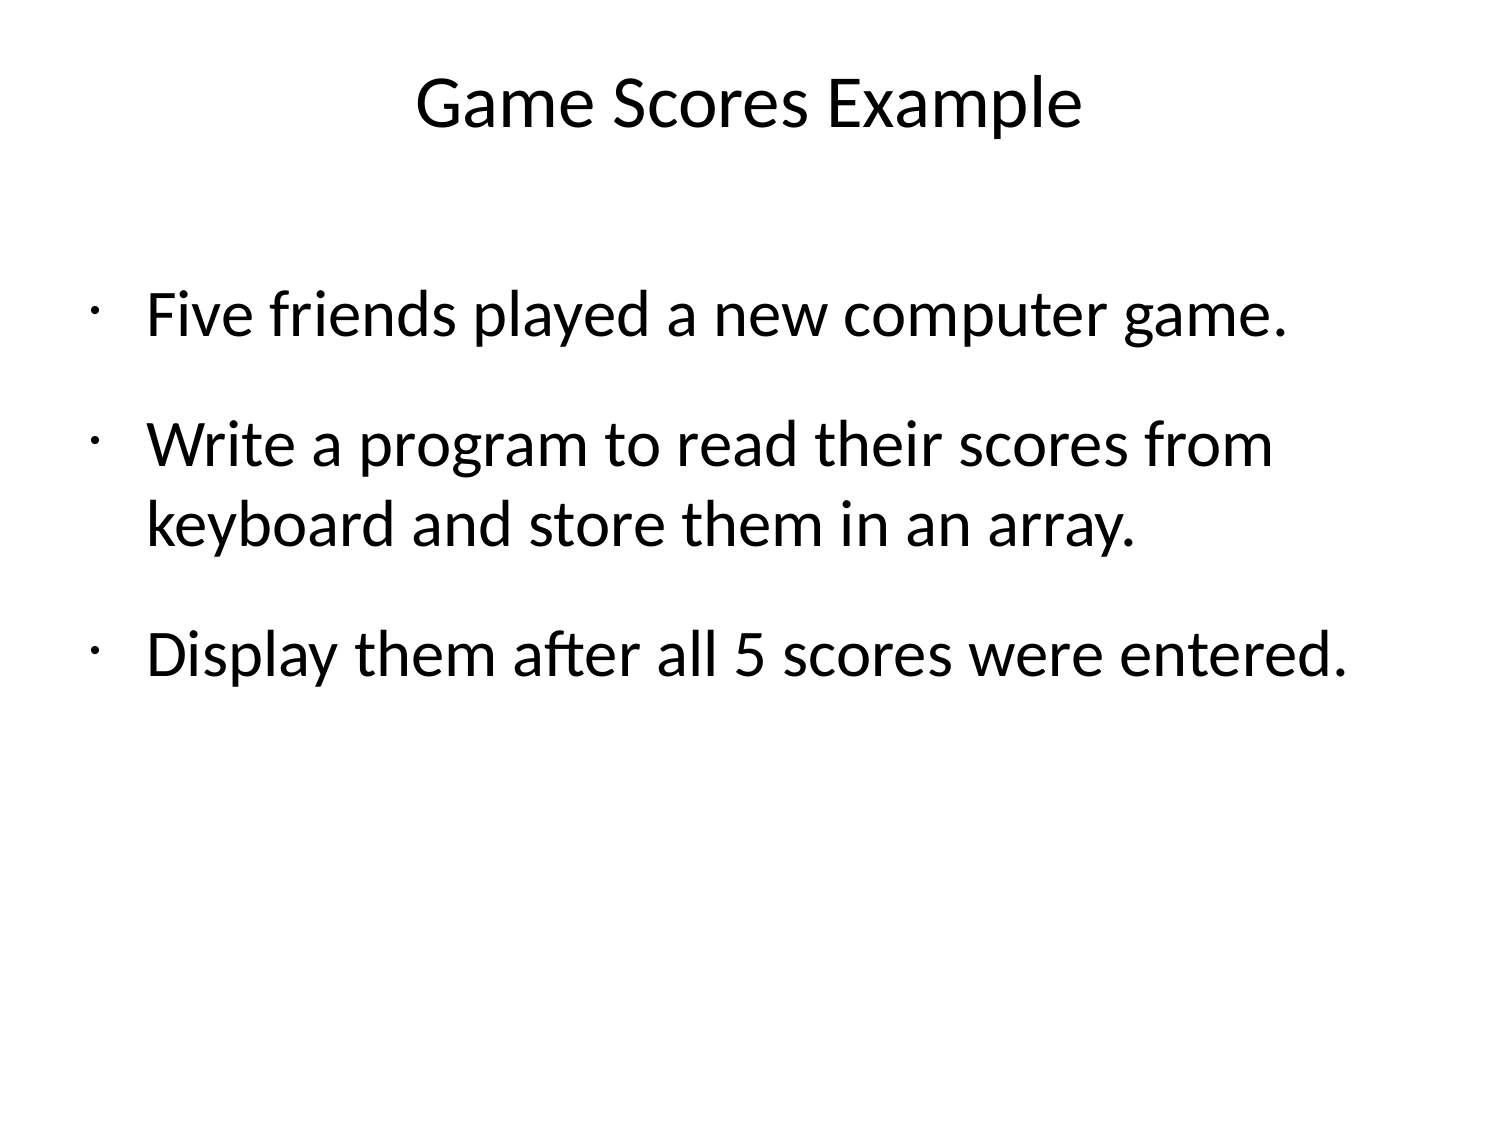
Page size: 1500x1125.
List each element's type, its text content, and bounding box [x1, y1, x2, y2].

list Five friends played a new computer game. Write a program to read their scores from keyboard and store them in an array. Display them after all 5 scores were entered. [75, 262, 1425, 1005]
title Game Scores Example [75, 45, 1425, 233]
